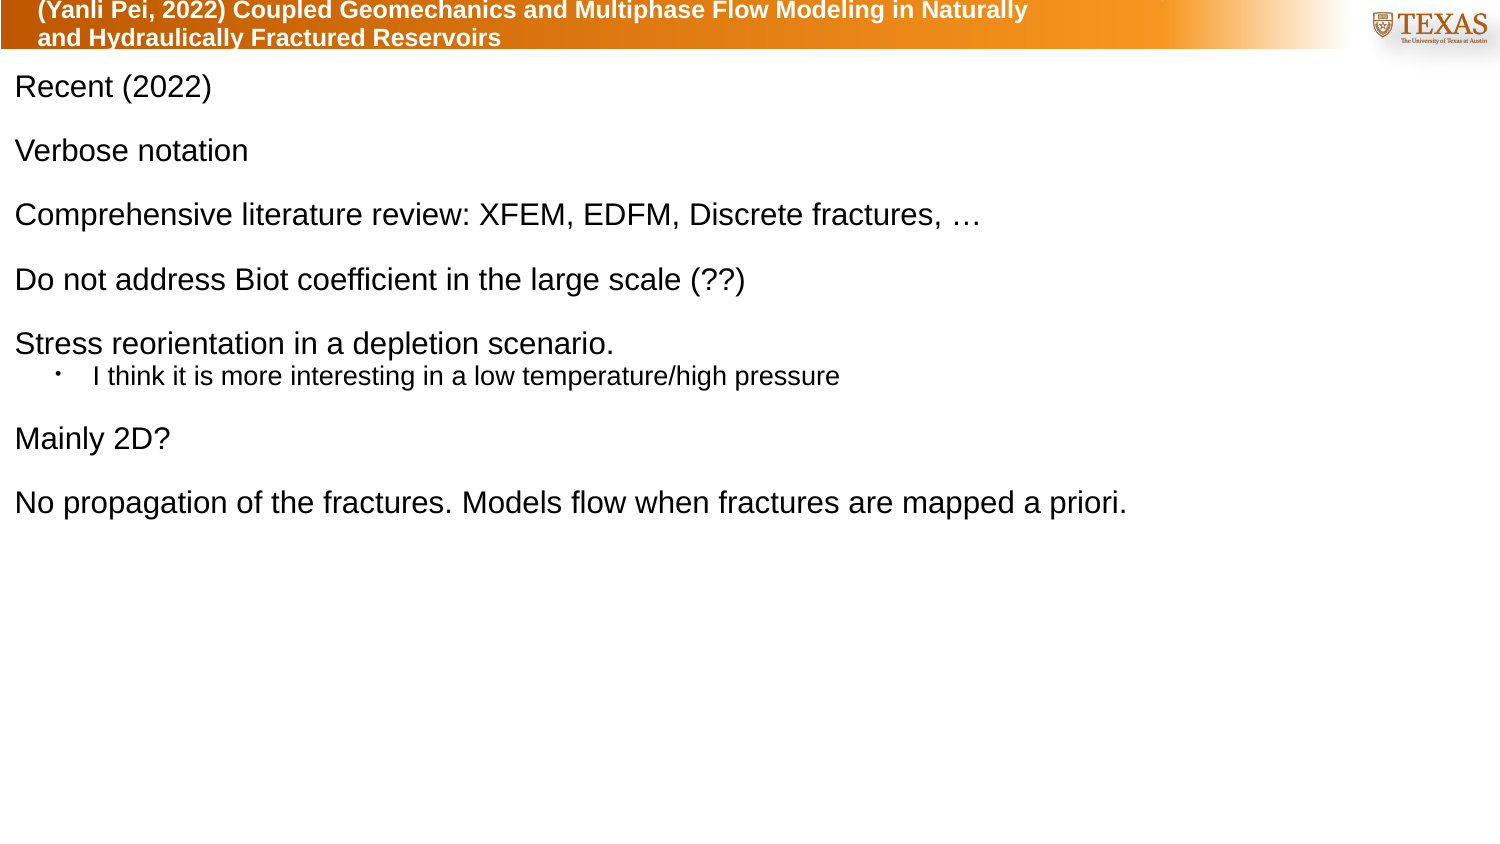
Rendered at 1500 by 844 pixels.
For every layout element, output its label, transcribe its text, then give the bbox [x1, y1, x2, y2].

title (Yanli Pei, 2022) Coupled Geomechanics and Multiphase Flow Modeling in Naturally and Hydraulically Fractured Reservoirs [37, 0, 1126, 53]
list Recent (2022) Verbose notation Comprehensive literature review: XFEM, EDFM, Discrete fractures, … Do not address Biot coefficient in the large scale (??) Stress reorientation in a depletion scenario. I think it is more interesting in a low temperature/high pressure Mainly 2D? No propagation of the fractures. Models flow when fractures are mapped a priori. [14, 68, 1477, 817]
picture [1348, 0, 1500, 68]
